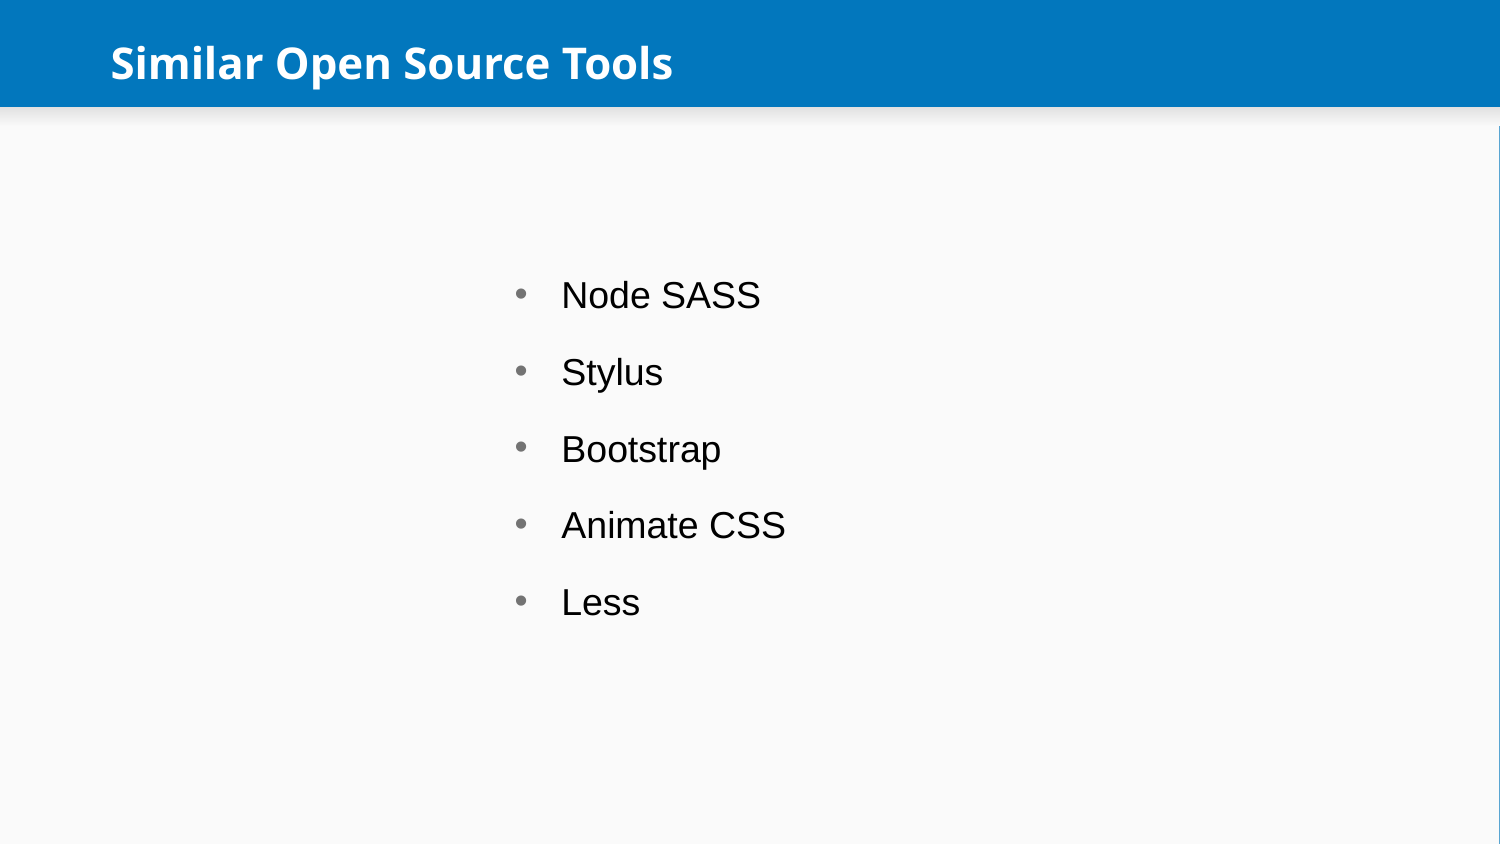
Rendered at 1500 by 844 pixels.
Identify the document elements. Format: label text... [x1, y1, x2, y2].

text_box Node SASS Stylus Bootstrap Animate CSS Less [499, 249, 1500, 810]
text_box Similar Open Source Tools [95, 12, 1500, 111]
